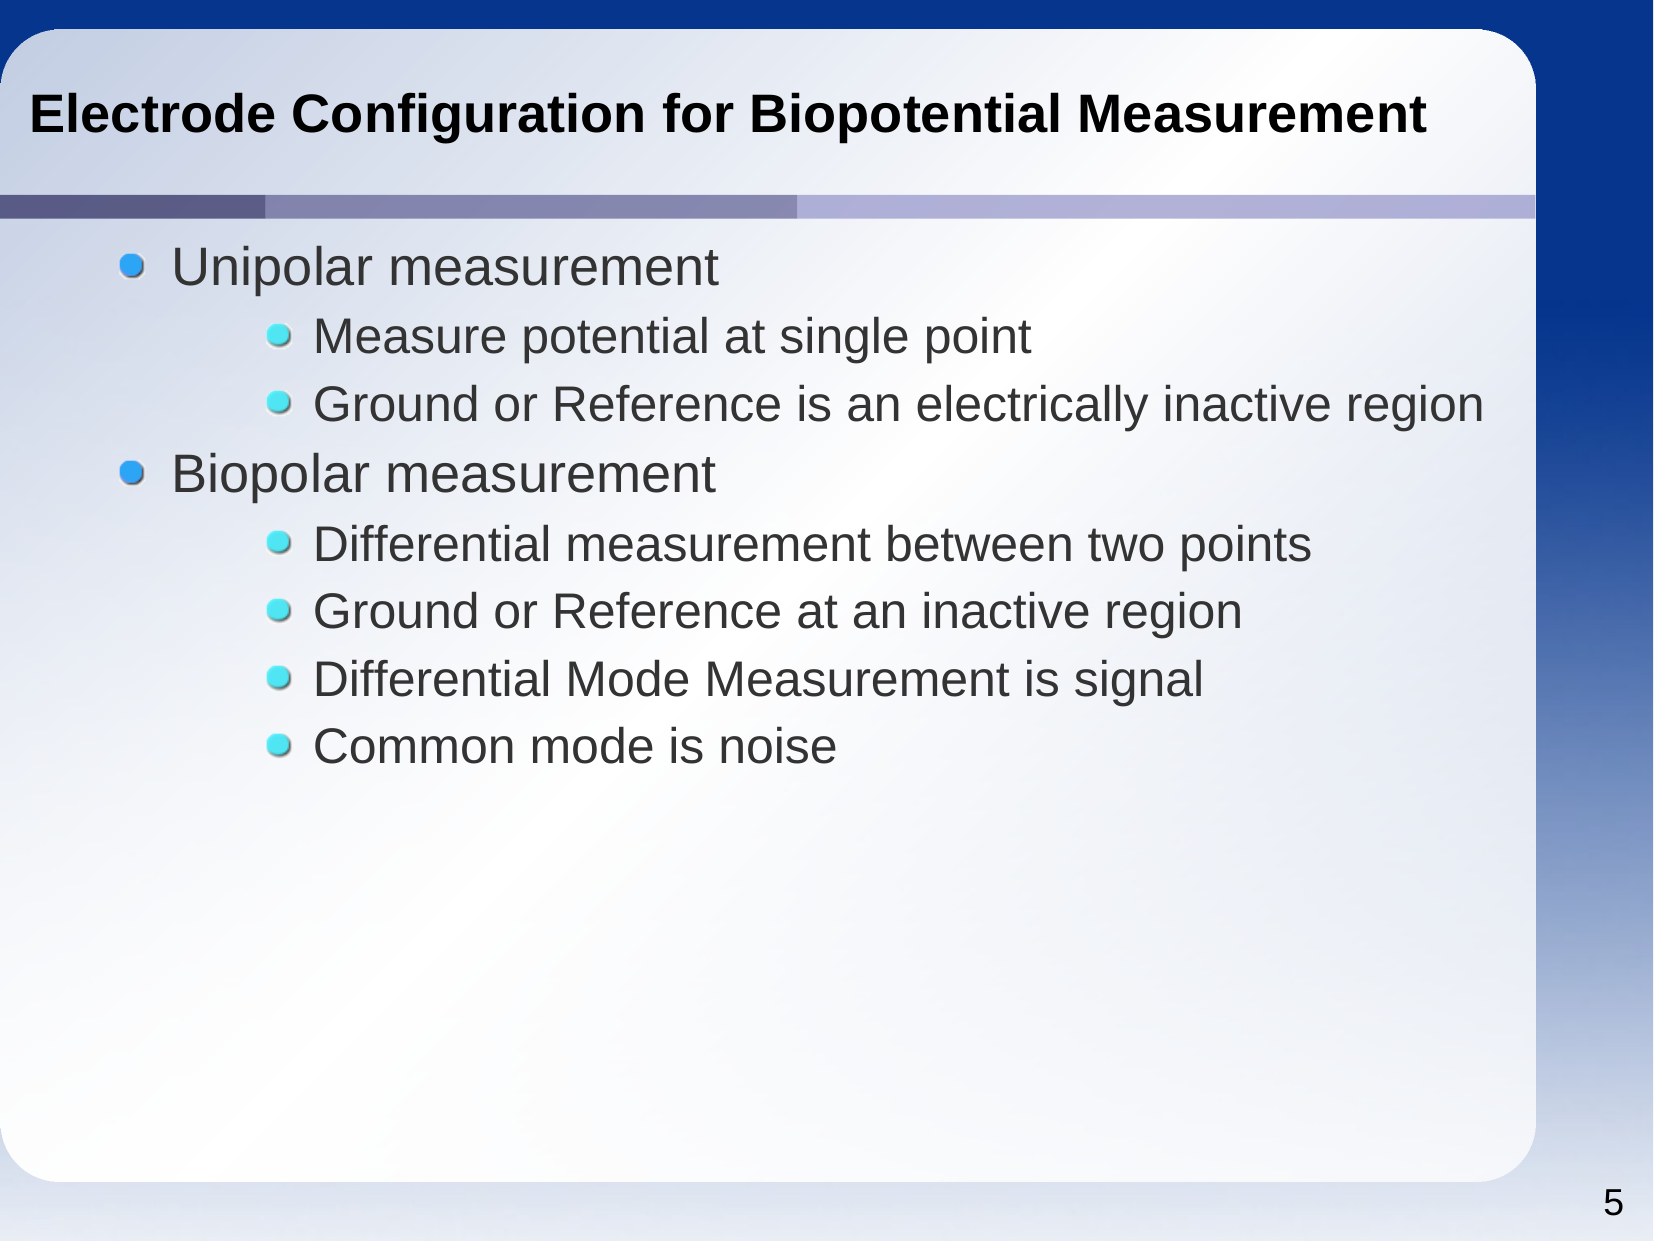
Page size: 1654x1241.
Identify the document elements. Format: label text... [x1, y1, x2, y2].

title Electrode Configuration for Biopotential Measurement [29, 49, 1506, 178]
picture [0, 0, 1654, 1241]
list Unipolar measurement Measure potential at single point Ground or Reference is an electrically inactive region Biopolar measurement Differential measurement between two points Ground or Reference at an inactive region Differential Mode Measurement is signal Common mode is noise [29, 236, 1506, 1152]
